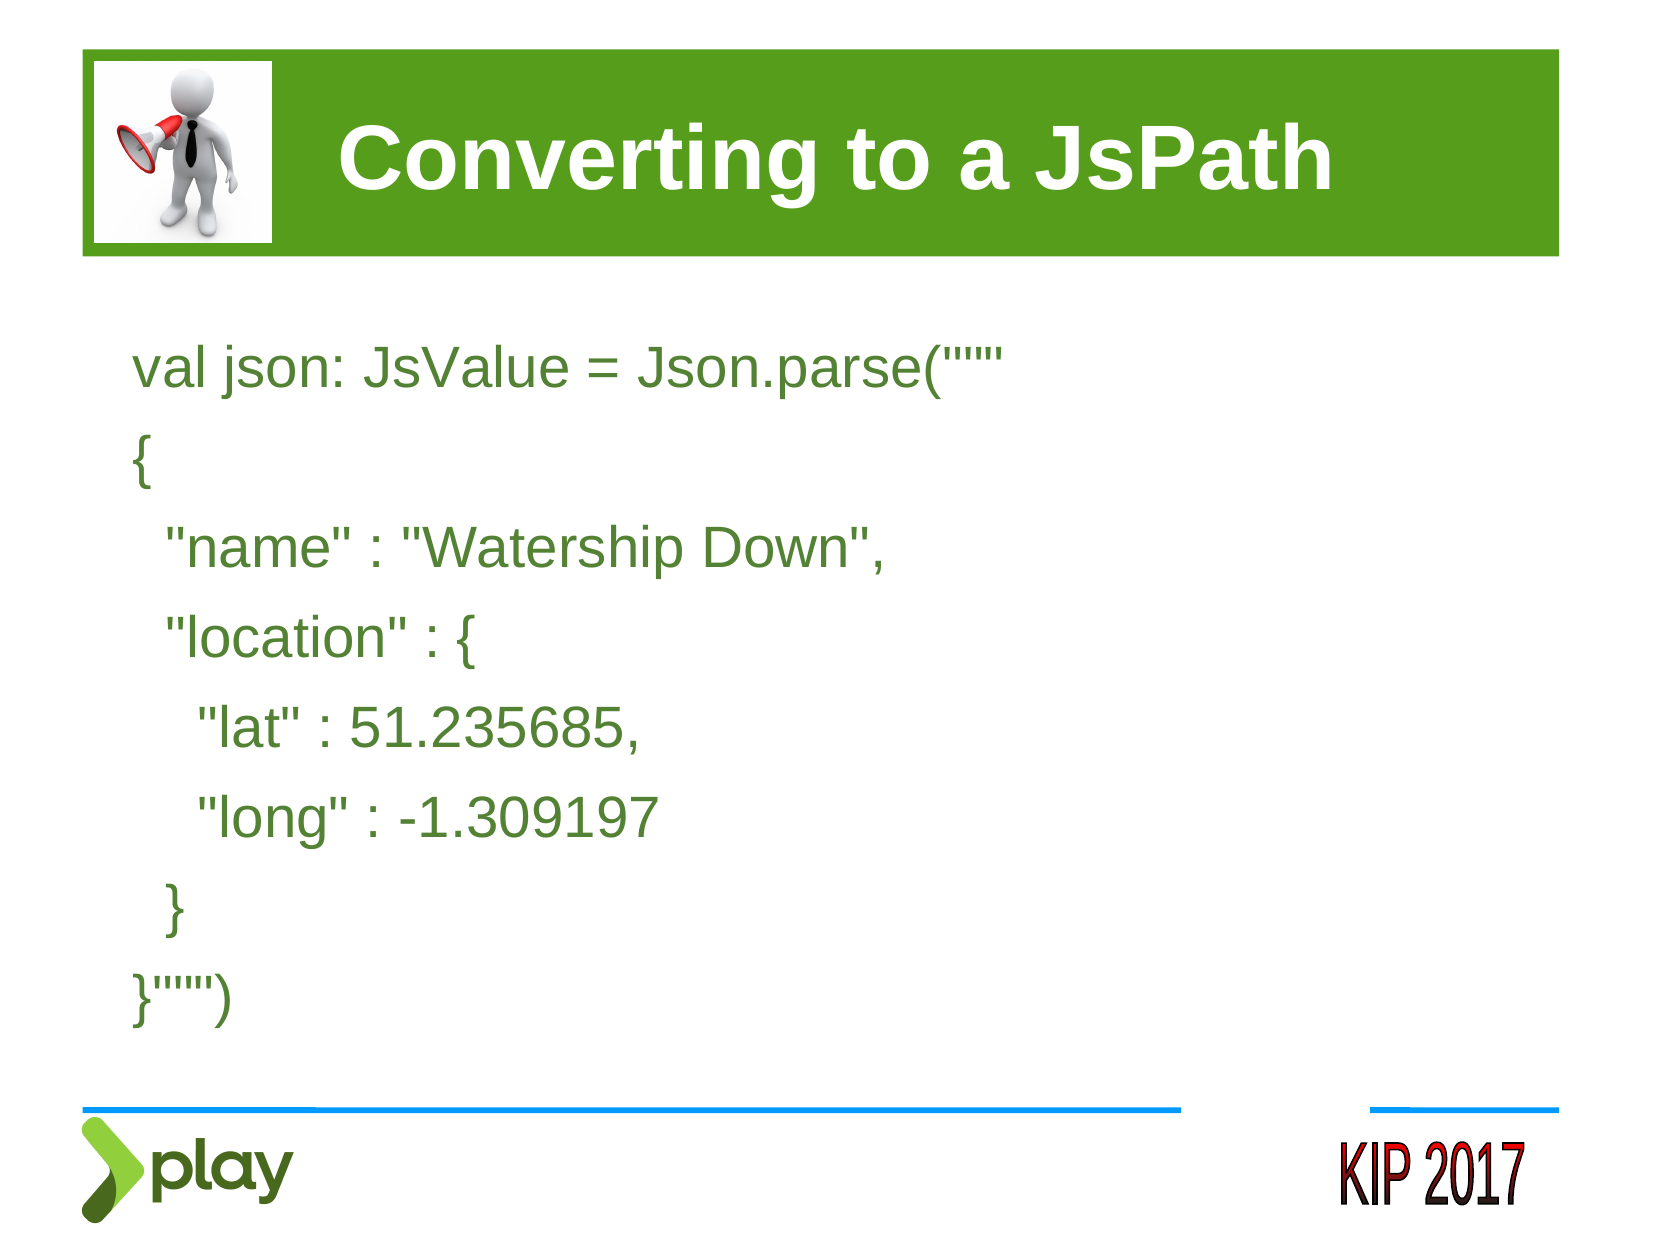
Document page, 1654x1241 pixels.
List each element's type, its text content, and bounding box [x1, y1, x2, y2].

text_box val json: JsValue = Json.parse(""" { "name" : "Watership Down", "location" : { "lat" : 51.235685, "long" : -1.309197 } }""") [82, 299, 1560, 1065]
title Converting to a JsPath [82, 49, 1560, 257]
picture [68, 1111, 302, 1229]
picture [94, 61, 272, 243]
